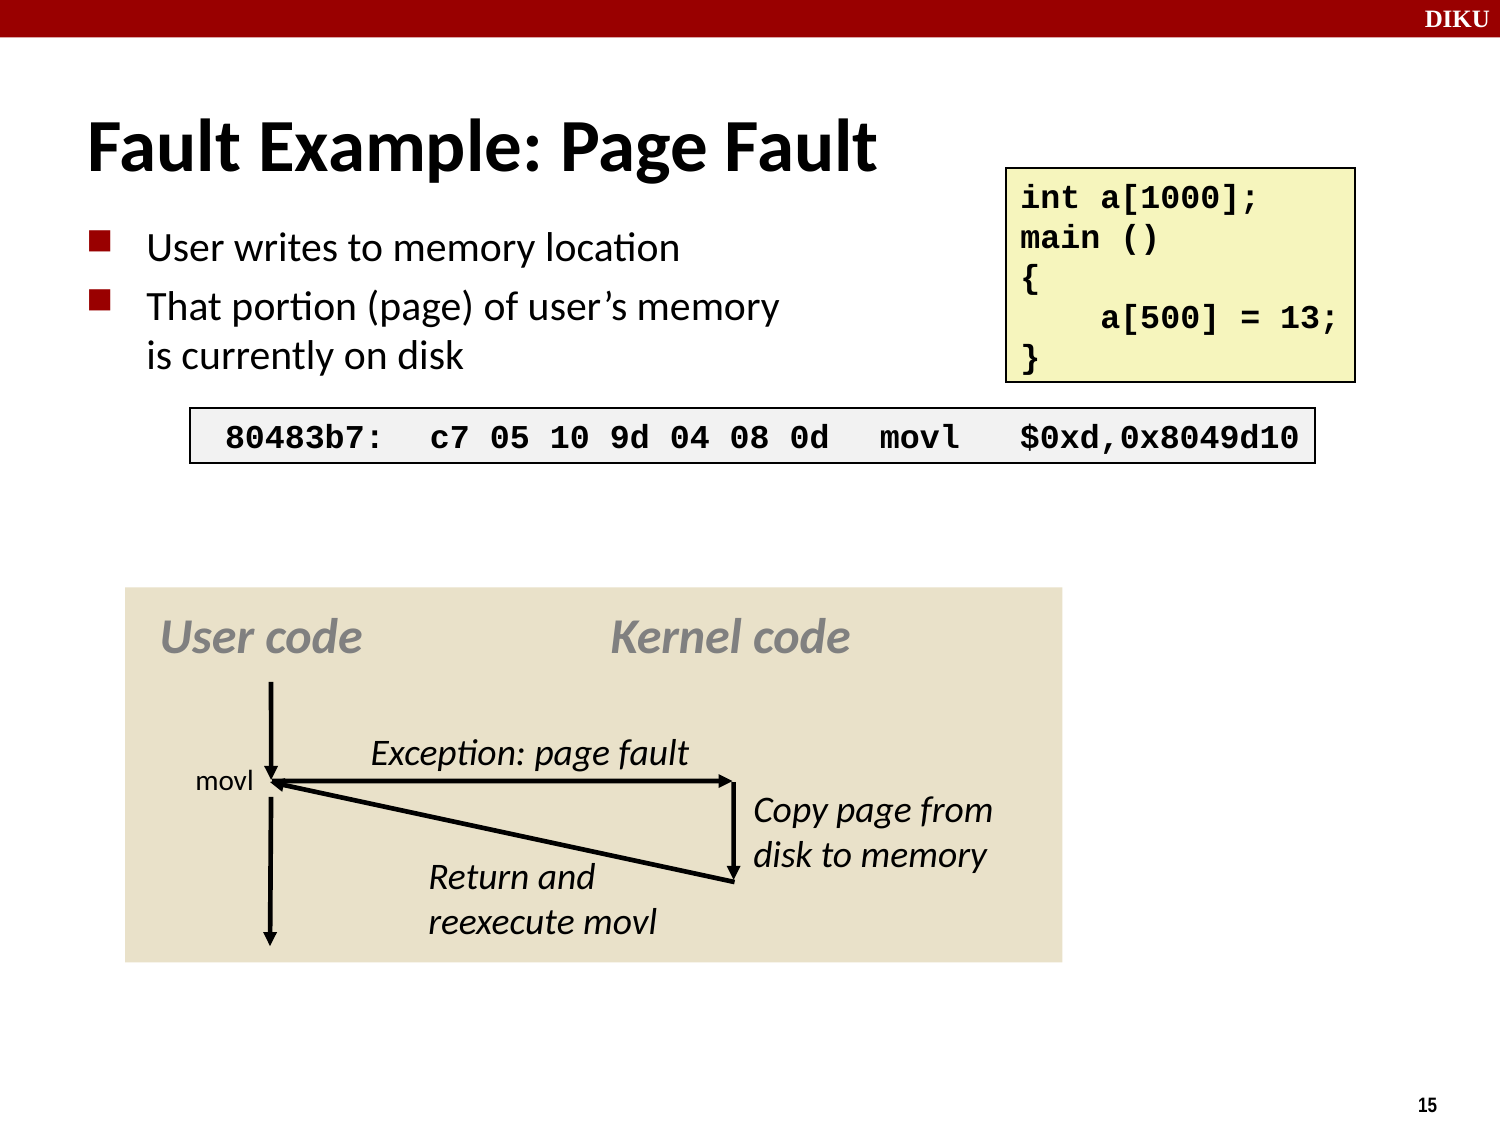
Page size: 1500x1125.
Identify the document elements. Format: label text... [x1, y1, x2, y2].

title Fault Example: Page Fault [72, 96, 1368, 188]
text_box Copy page from disk to memory [738, 777, 1063, 883]
text_box [295, 783, 732, 878]
text_box Kernel code [595, 596, 866, 671]
text_box Return and reexecute movl [413, 844, 712, 949]
text_box 80483b7: c7 05 10 9d 04 08 0d movl $0xd,0x8049d10 [190, 408, 1315, 463]
text_box movl [180, 753, 269, 804]
text_box [125, 587, 1063, 963]
text_box User code [144, 596, 378, 671]
text_box int a[1000]; main () { a[500] = 13; } [1005, 167, 1356, 383]
text_box Exception: page fault [355, 721, 705, 781]
list User writes to memory location That portion (page) of user’s memory is currently on disk [75, 212, 1413, 388]
